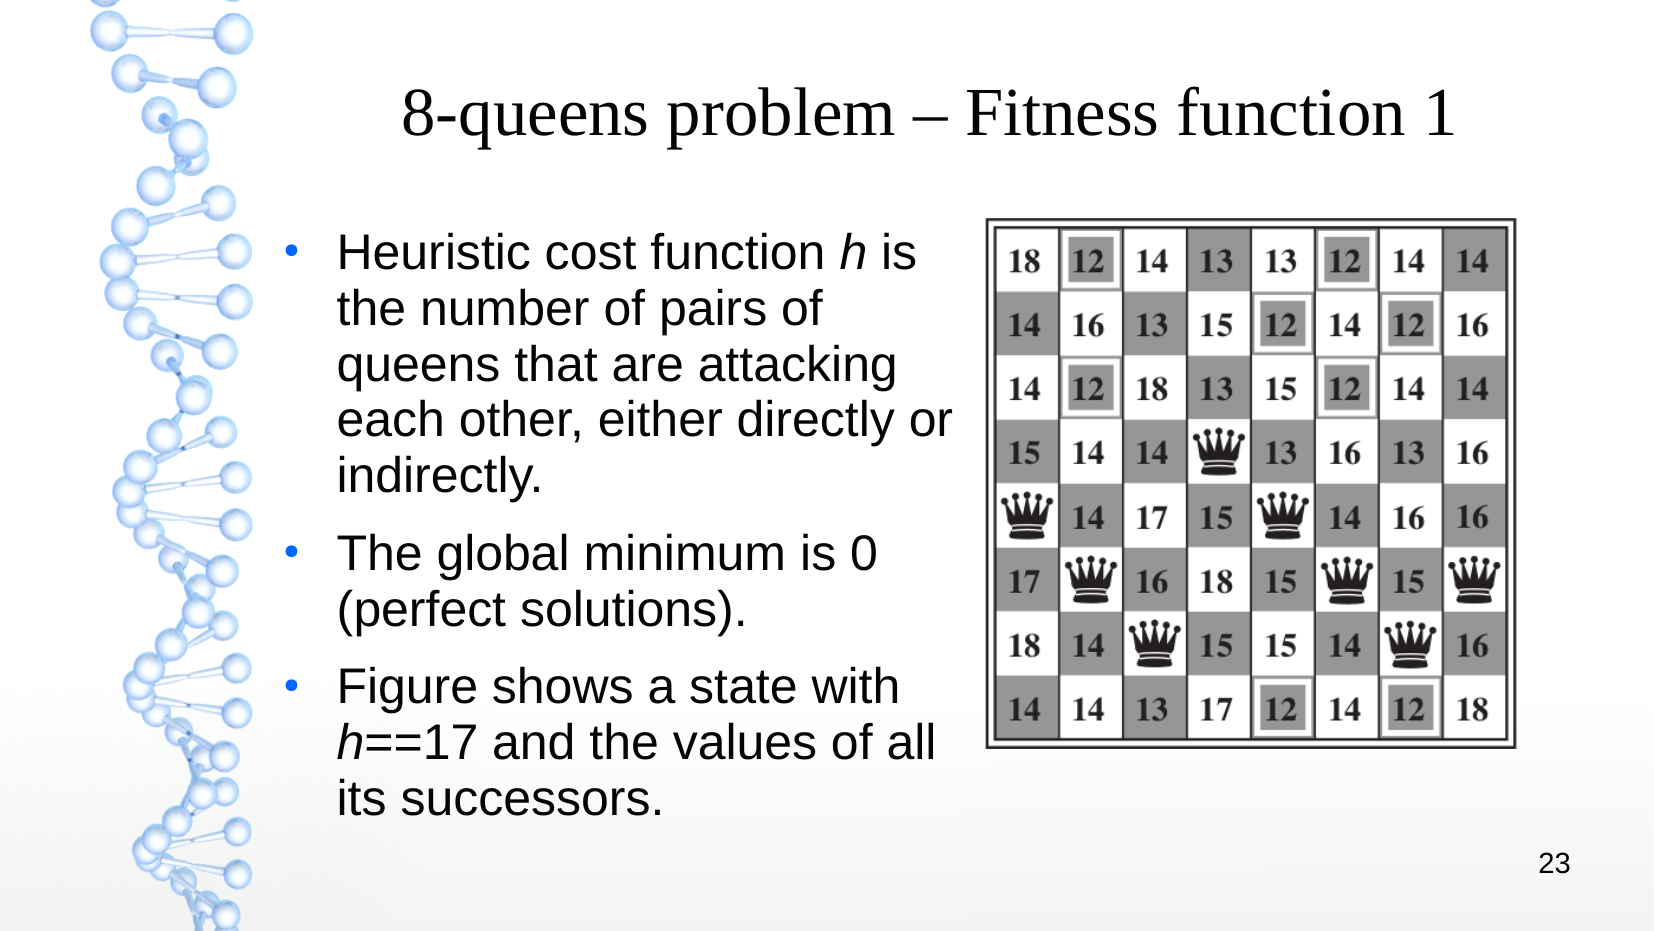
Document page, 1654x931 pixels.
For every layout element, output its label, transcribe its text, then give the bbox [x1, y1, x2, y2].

title 8-queens problem – Fitness function 1 [265, 35, 1595, 189]
list Heuristic cost function h is the number of pairs of queens that are attacking each other, either directly or indirectly. The global minimum is 0 (perfect solutions). Figure shows a state with h==17 and the values of all its successors. [265, 224, 969, 910]
picture [0, 0, 1654, 931]
